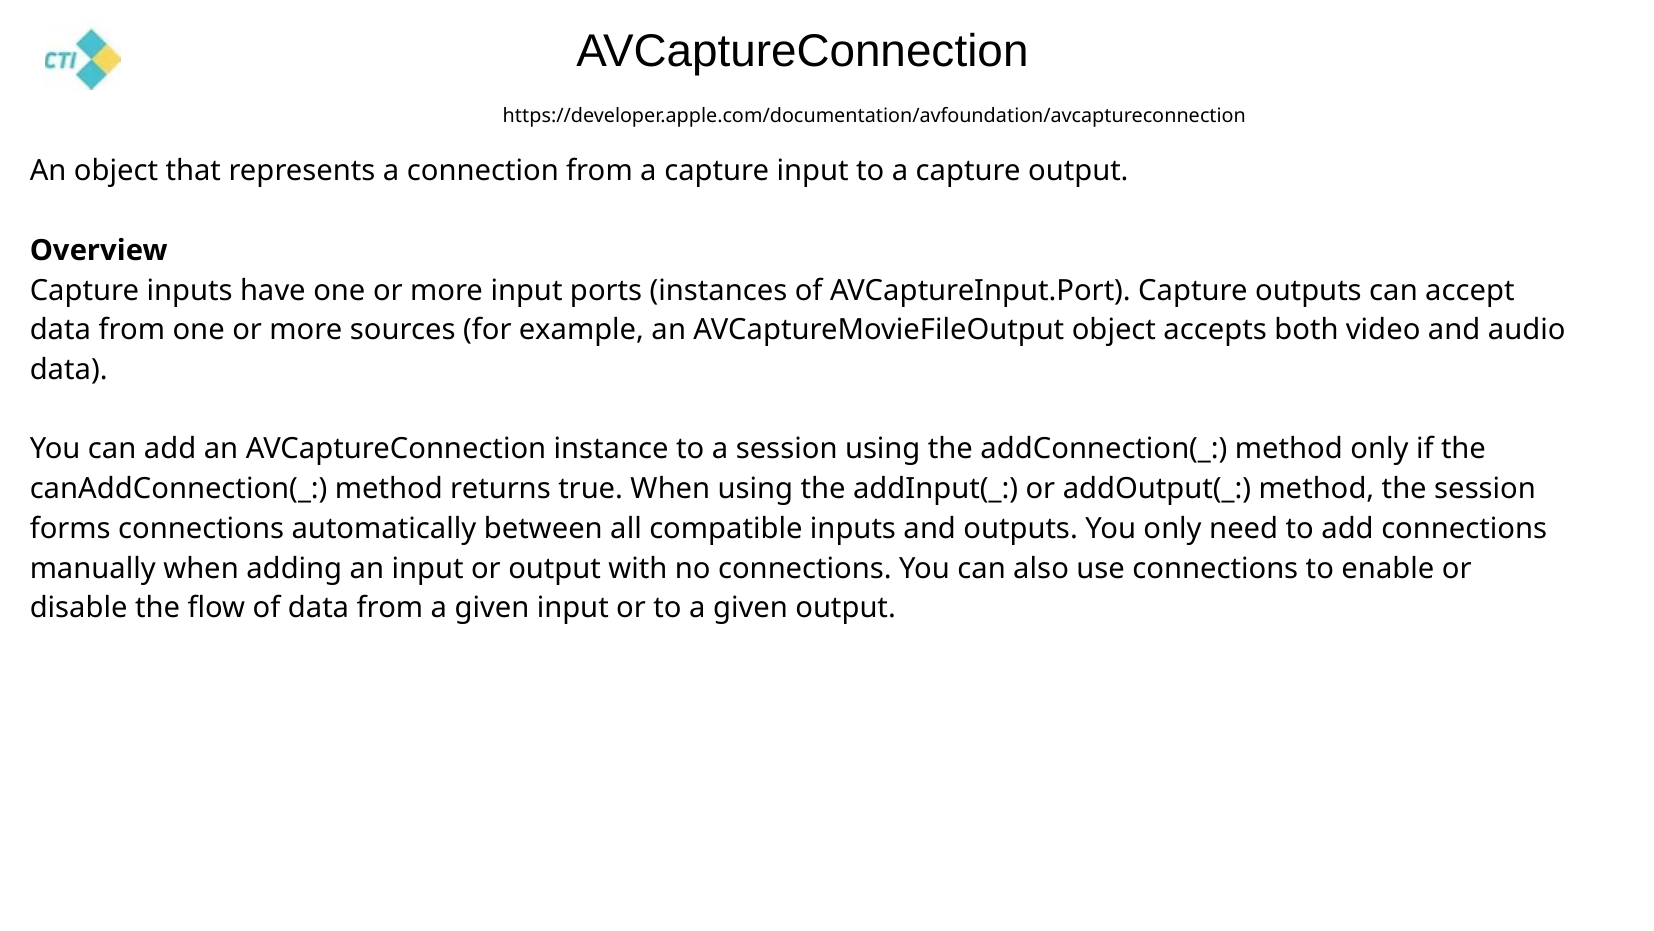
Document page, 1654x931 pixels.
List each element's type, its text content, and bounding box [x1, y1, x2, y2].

text_box An object that represents a connection from a capture input to a capture output. Overview Capture inputs have one or more input ports (instances of AVCaptureInput.Port). Capture outputs can accept data from one or more sources (for example, an AVCaptureMovieFileOutput object accepts both video and audio data). You can add an AVCaptureConnection instance to a session using the addConnection(_:) method only if the canAddConnection(_:) method returns true. When using the addInput(_:) or addOutput(_:) method, the session forms connections automatically between all compatible inputs and outputs. You only need to add connections manually when adding an input or output with no connections. You can also use connections to enable or disable the flow of data from a given input or to a given output. [15, 142, 1591, 916]
picture [45, 18, 121, 91]
text_box https://developer.apple.com/documentation/avfoundation/avcaptureconnection [487, 93, 1456, 142]
text_box AVCaptureConnection [225, 17, 1381, 136]
